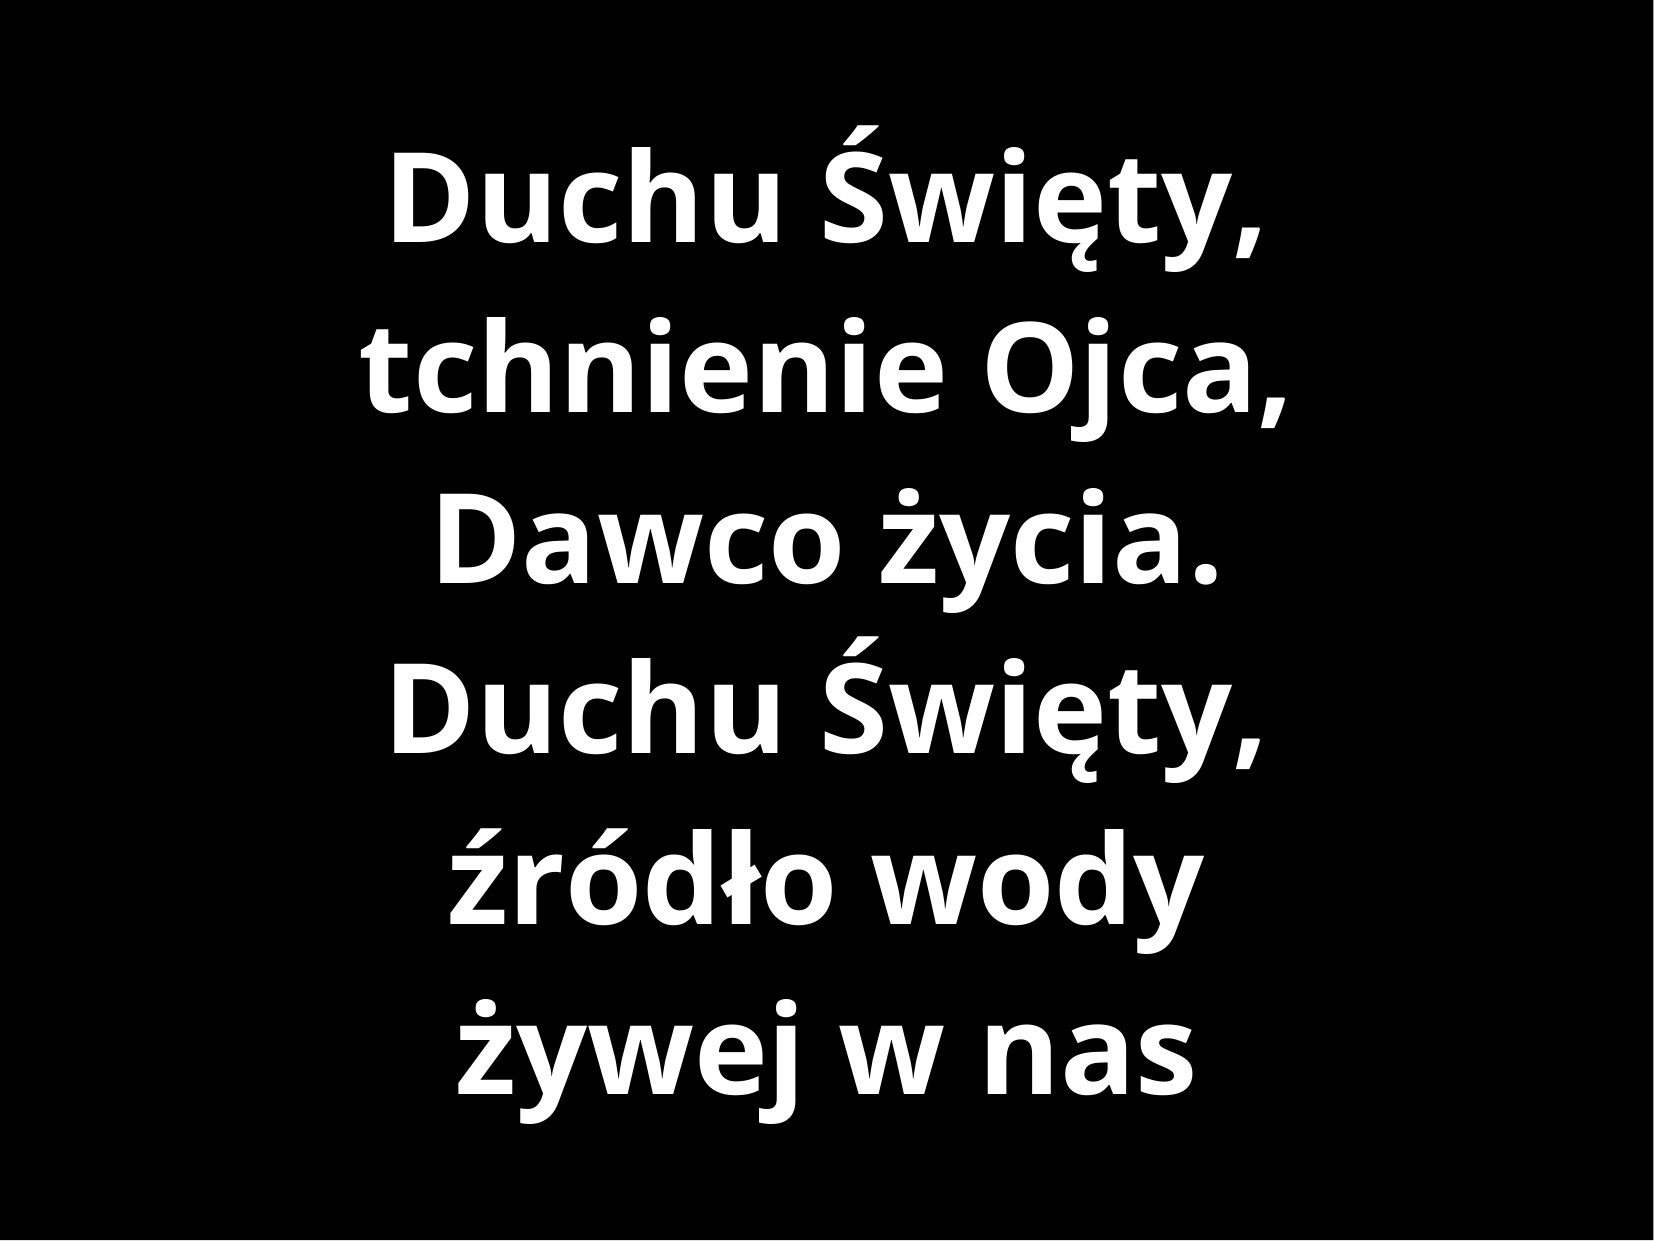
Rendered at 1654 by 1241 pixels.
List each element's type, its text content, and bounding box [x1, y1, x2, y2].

title Duchu Święty, tchnienie Ojca, Dawco życia. Duchu Święty, źródło wody żywej w nas [0, 0, 1654, 1241]
